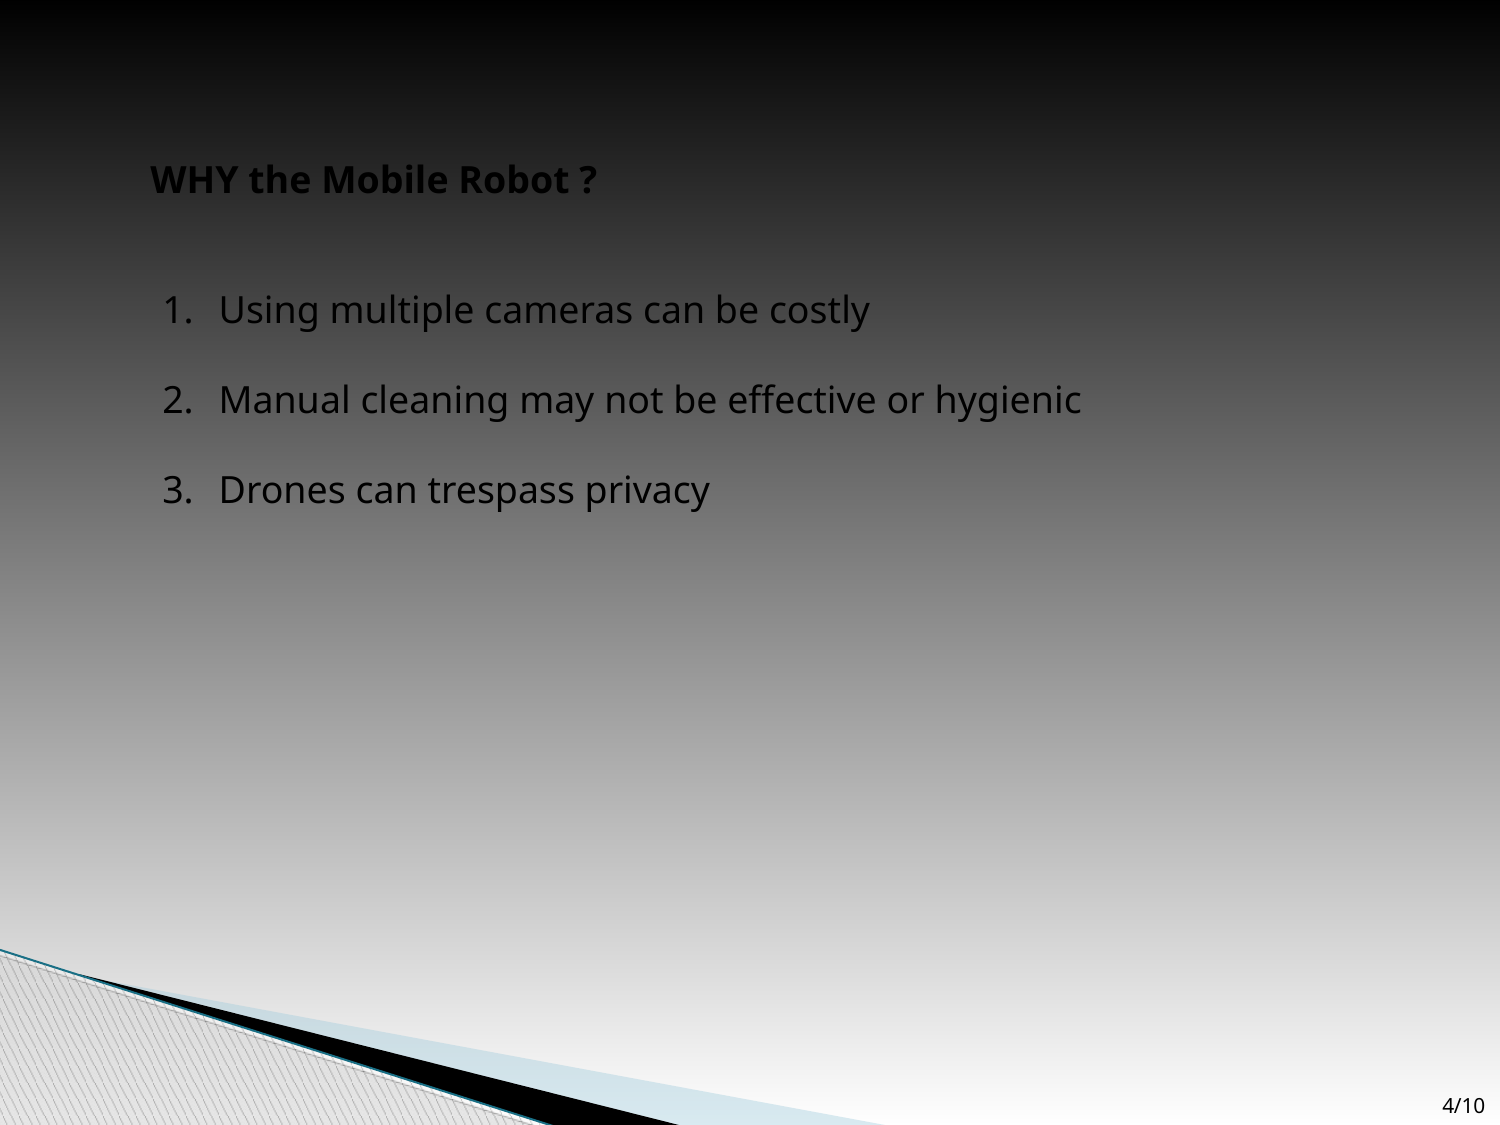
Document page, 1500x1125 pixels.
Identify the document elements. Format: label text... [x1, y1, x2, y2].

footer 4/10 [1114, 1065, 1500, 1125]
text_box WHY the Mobile Robot ? [135, 148, 1329, 209]
text_box Using multiple cameras can be costly Manual cleaning may not be effective or hygienic Drones can trespass privacy [147, 278, 1447, 519]
